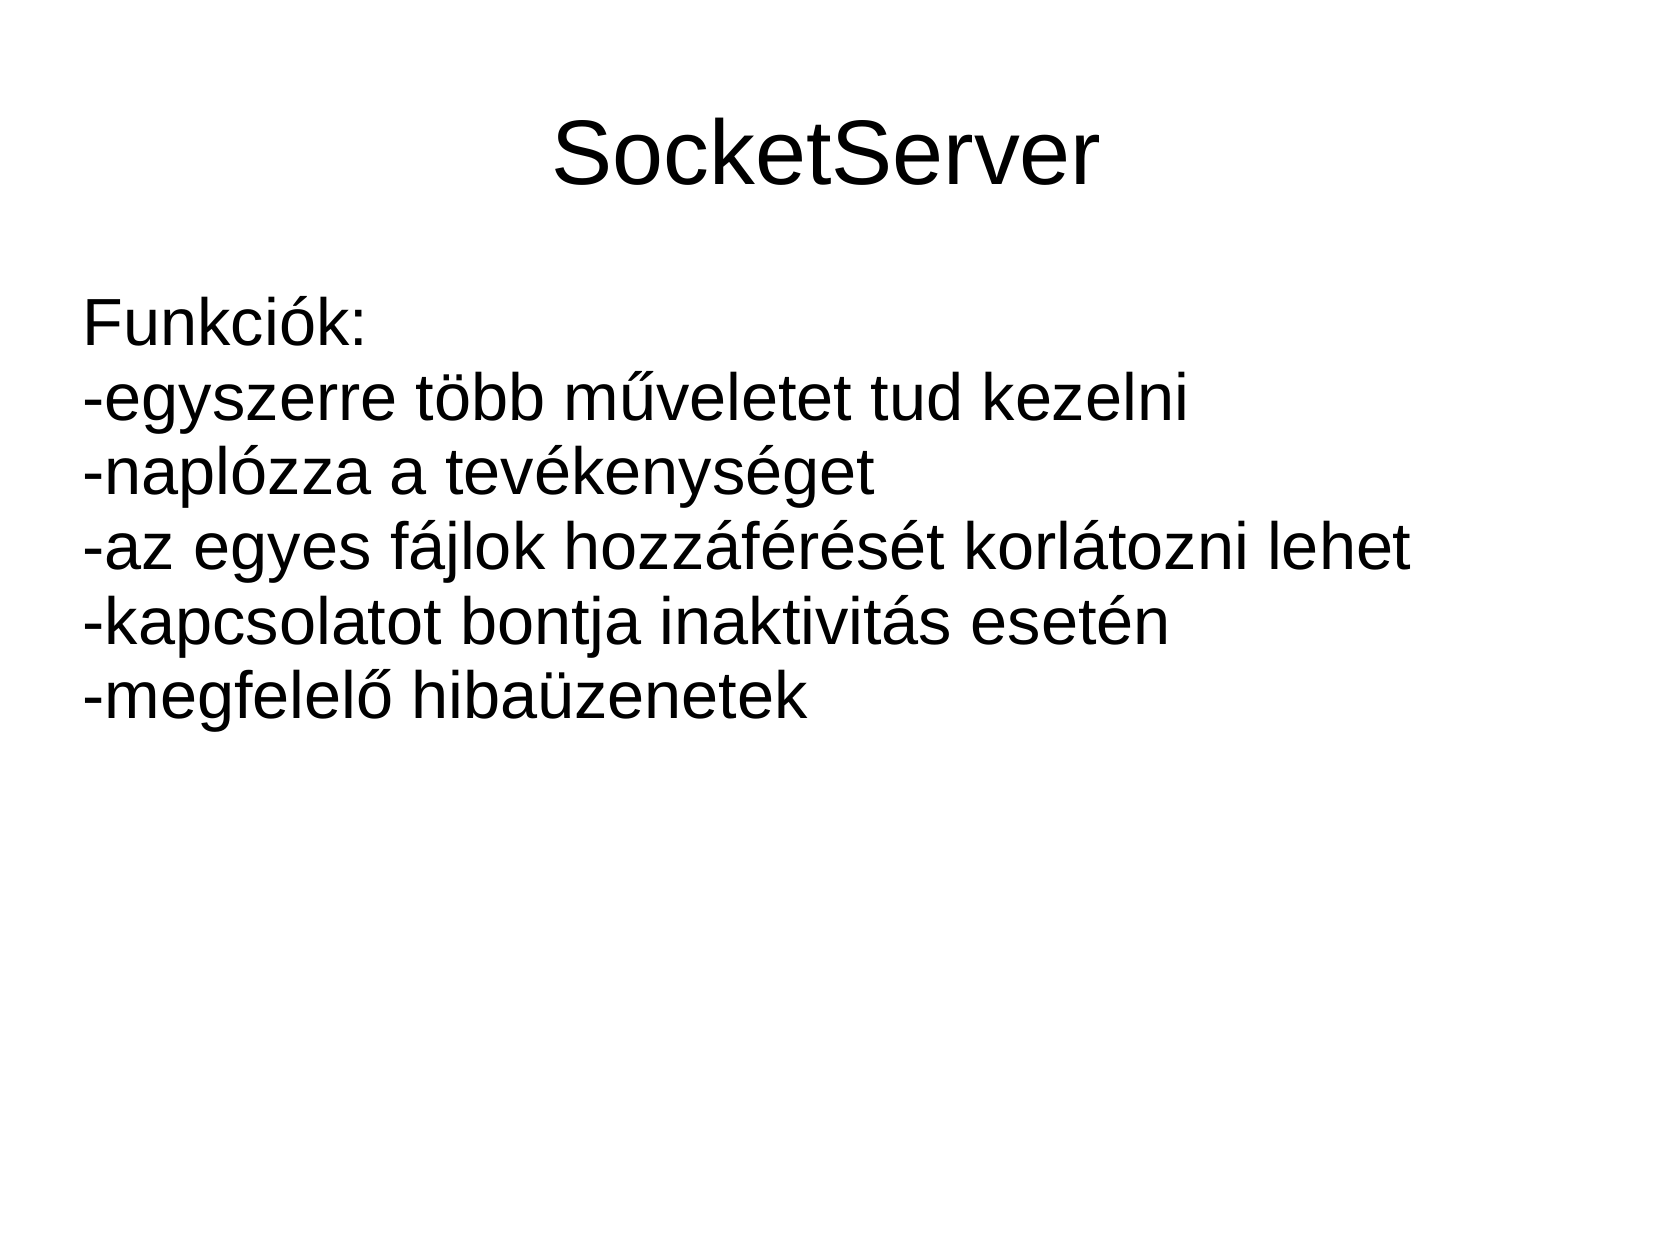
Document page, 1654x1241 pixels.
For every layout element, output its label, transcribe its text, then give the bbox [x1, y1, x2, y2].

subtitle Funkciók: -egyszerre több műveletet tud kezelni -naplózza a tevékenységet -az egyes fájlok hozzáférését korlátozni lehet -kapcsolatot bontja inaktivitás esetén -megfelelő hibaüzenetek [82, 284, 1571, 1004]
title SocketServer [82, 49, 1571, 257]
